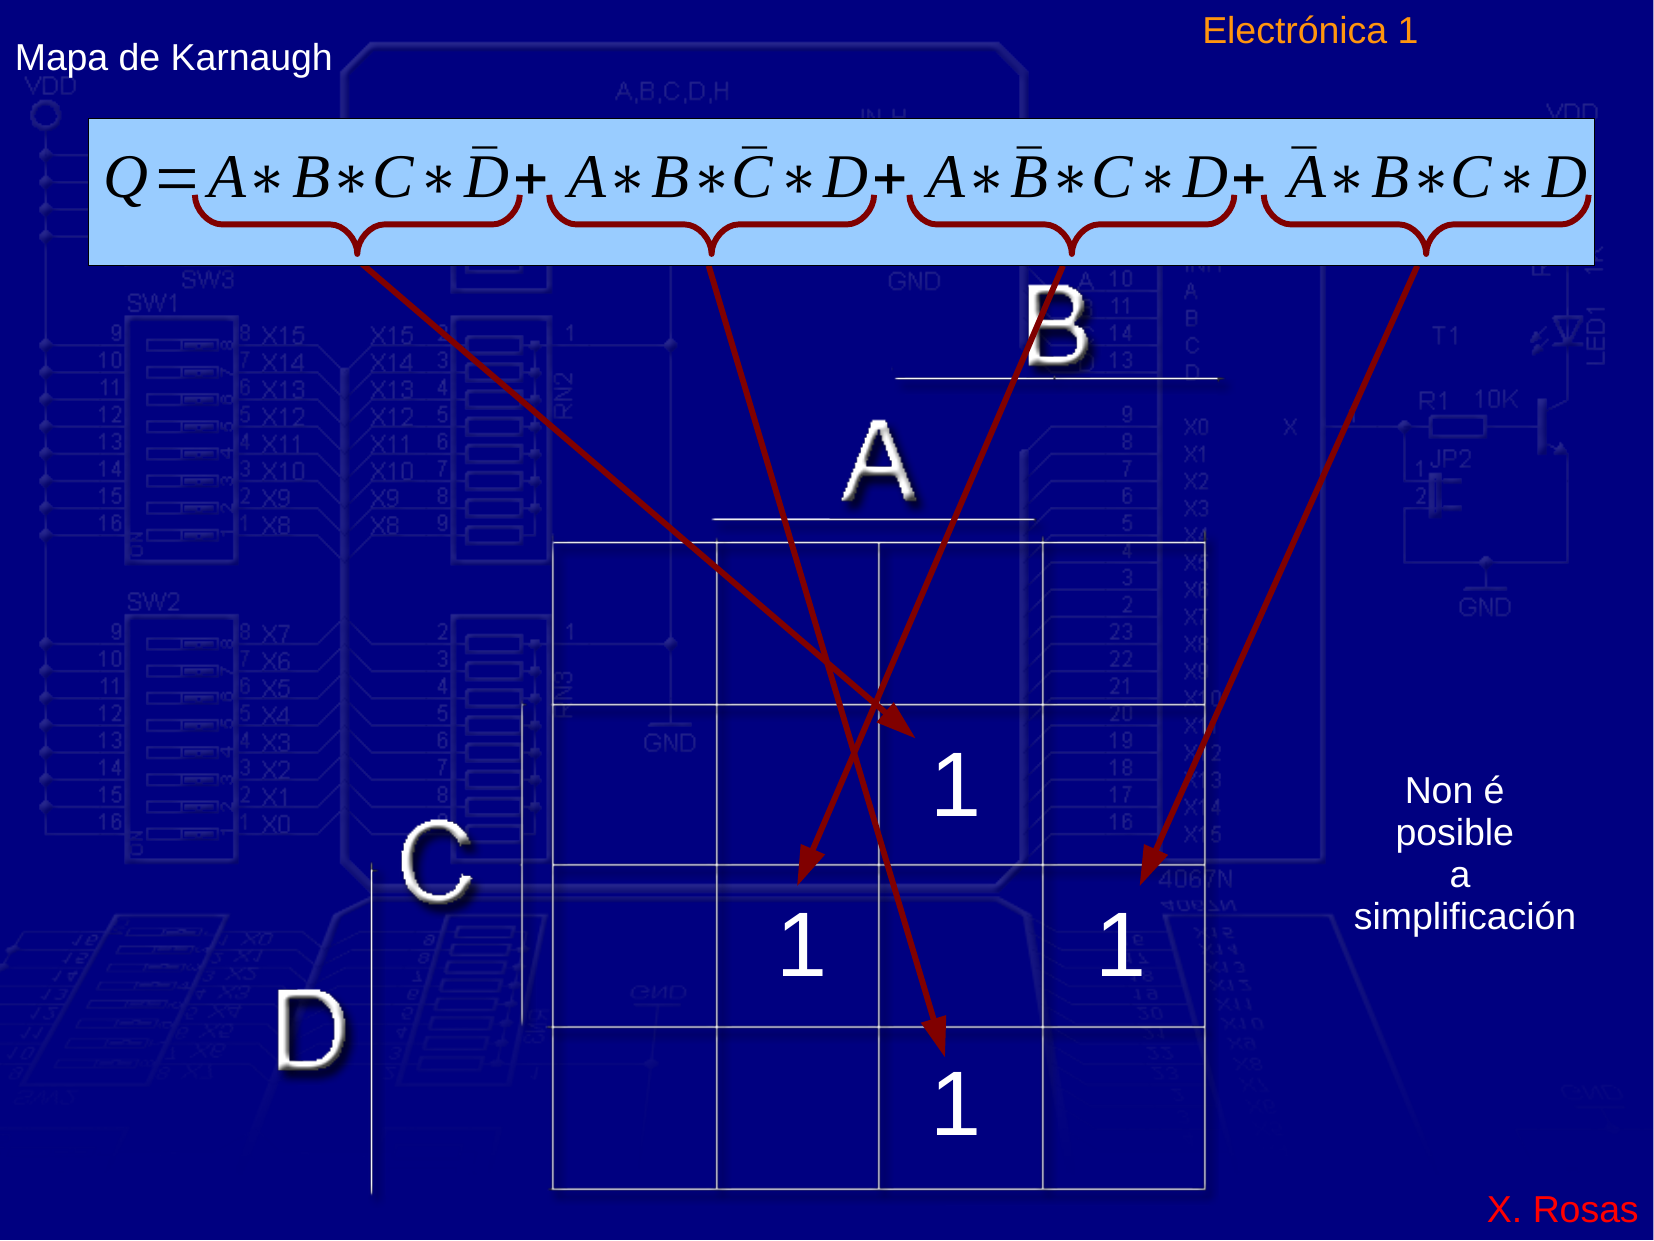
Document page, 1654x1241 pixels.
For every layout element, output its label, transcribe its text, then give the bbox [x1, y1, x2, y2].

text_box 1 [915, 1045, 1004, 1163]
text_box 1 [1080, 885, 1170, 1004]
text_box Electrónica 1 [1187, 2, 1654, 60]
text_box [88, 118, 1595, 266]
picture [0, 0, 1654, 1241]
text_box Non é posible a simplificación [1328, 761, 1592, 945]
chart [97, 141, 1594, 211]
text_box 1 [761, 885, 851, 1004]
text_box X. Rosas [1472, 1181, 1654, 1239]
text_box Mapa de Karnaugh [0, 29, 591, 87]
